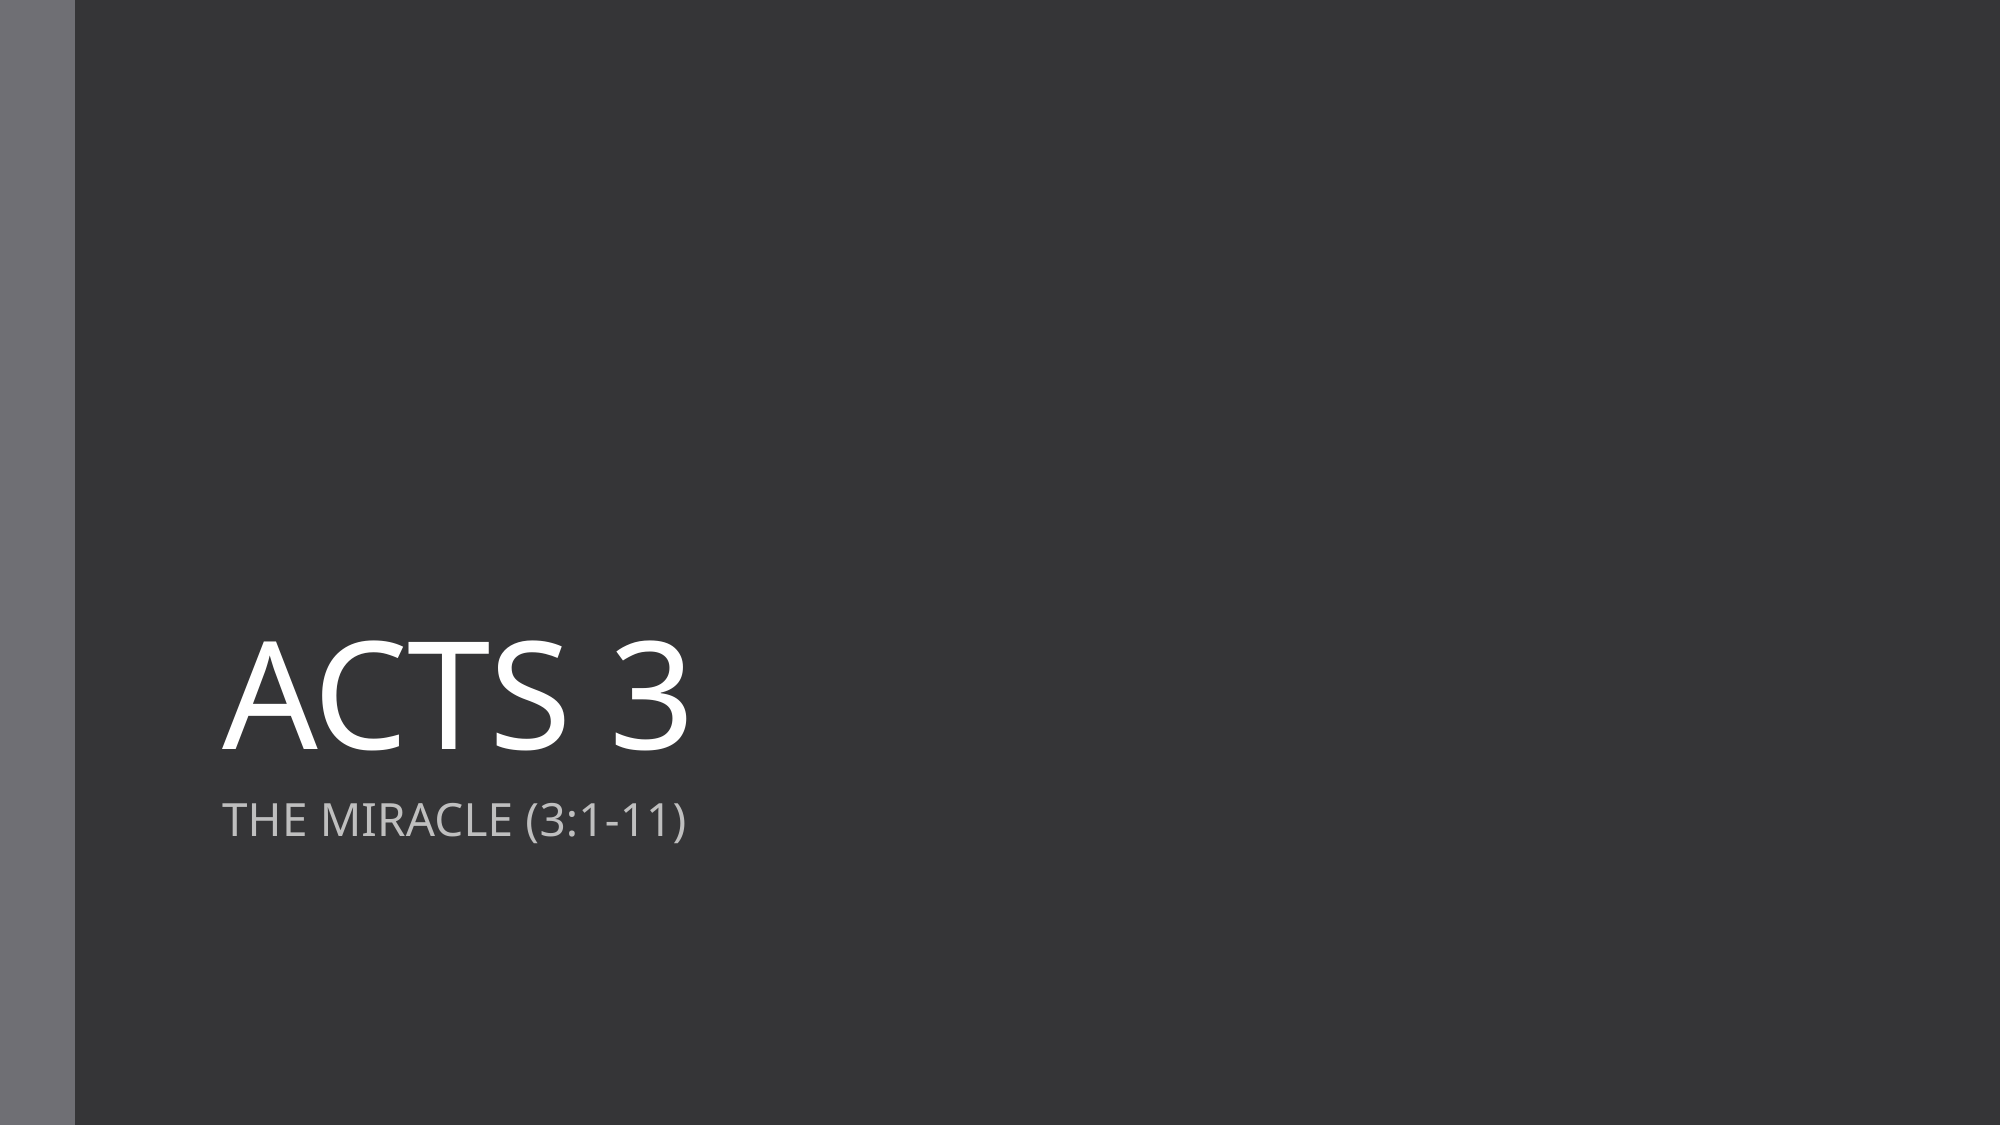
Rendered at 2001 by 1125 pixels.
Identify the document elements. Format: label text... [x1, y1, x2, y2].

subtitle THE MIRACLE (3:1-11) [206, 787, 1752, 1066]
title ACTS 3 [206, 124, 1752, 787]
